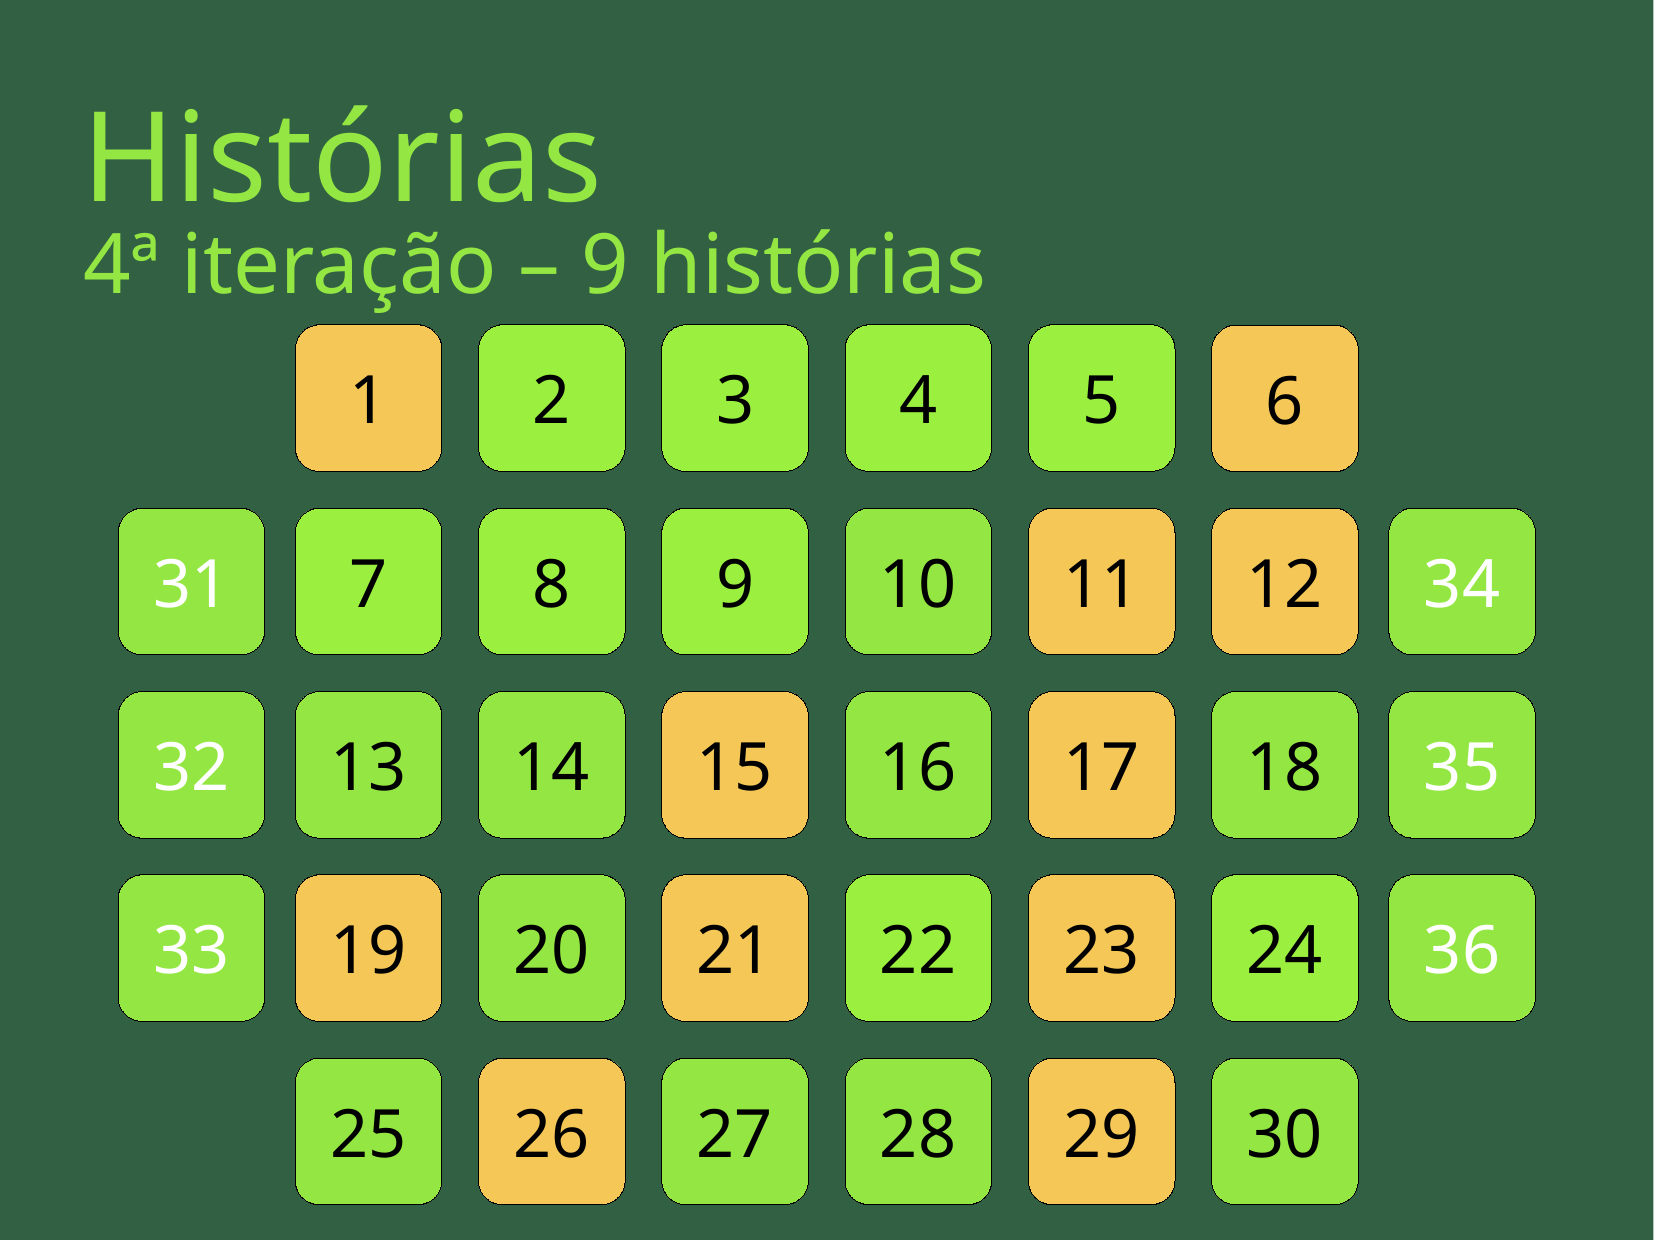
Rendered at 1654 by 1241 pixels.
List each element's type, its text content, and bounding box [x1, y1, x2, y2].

text_box 21 [661, 874, 809, 1022]
text_box 25 [295, 1058, 442, 1205]
text_box 28 [845, 1058, 992, 1205]
text_box 12 [1211, 508, 1359, 655]
text_box 8 [478, 508, 626, 655]
title 4ª iteração – 9 histórias [83, 183, 1572, 340]
text_box 17 [1028, 691, 1176, 839]
text_box 7 [295, 508, 442, 655]
text_box 18 [1211, 691, 1359, 839]
text_box 14 [478, 691, 626, 839]
text_box 35 [1388, 691, 1536, 839]
title Histórias [82, 49, 1571, 257]
text_box 23 [1028, 874, 1176, 1022]
text_box 20 [478, 874, 626, 1022]
text_box 3 [661, 324, 809, 472]
text_box 30 [1211, 1058, 1359, 1205]
text_box 11 [1028, 508, 1176, 655]
text_box 31 [118, 508, 265, 655]
text_box 34 [1388, 508, 1536, 655]
text_box 2 [478, 324, 626, 472]
text_box 27 [661, 1058, 809, 1205]
text_box 10 [845, 508, 992, 655]
text_box 32 [118, 691, 265, 839]
text_box 4 [845, 324, 992, 472]
text_box 1 [295, 324, 442, 472]
text_box 36 [1388, 874, 1536, 1022]
text_box 22 [845, 874, 992, 1022]
text_box 29 [1028, 1058, 1176, 1205]
text_box 24 [1211, 874, 1359, 1022]
text_box 19 [295, 874, 442, 1022]
text_box 15 [661, 691, 809, 839]
text_box 33 [118, 874, 265, 1022]
text_box 6 [1211, 325, 1359, 472]
text_box 13 [295, 691, 442, 839]
text_box 5 [1028, 324, 1176, 472]
text_box 9 [661, 508, 809, 655]
text_box 26 [478, 1058, 626, 1205]
text_box 16 [845, 691, 992, 839]
